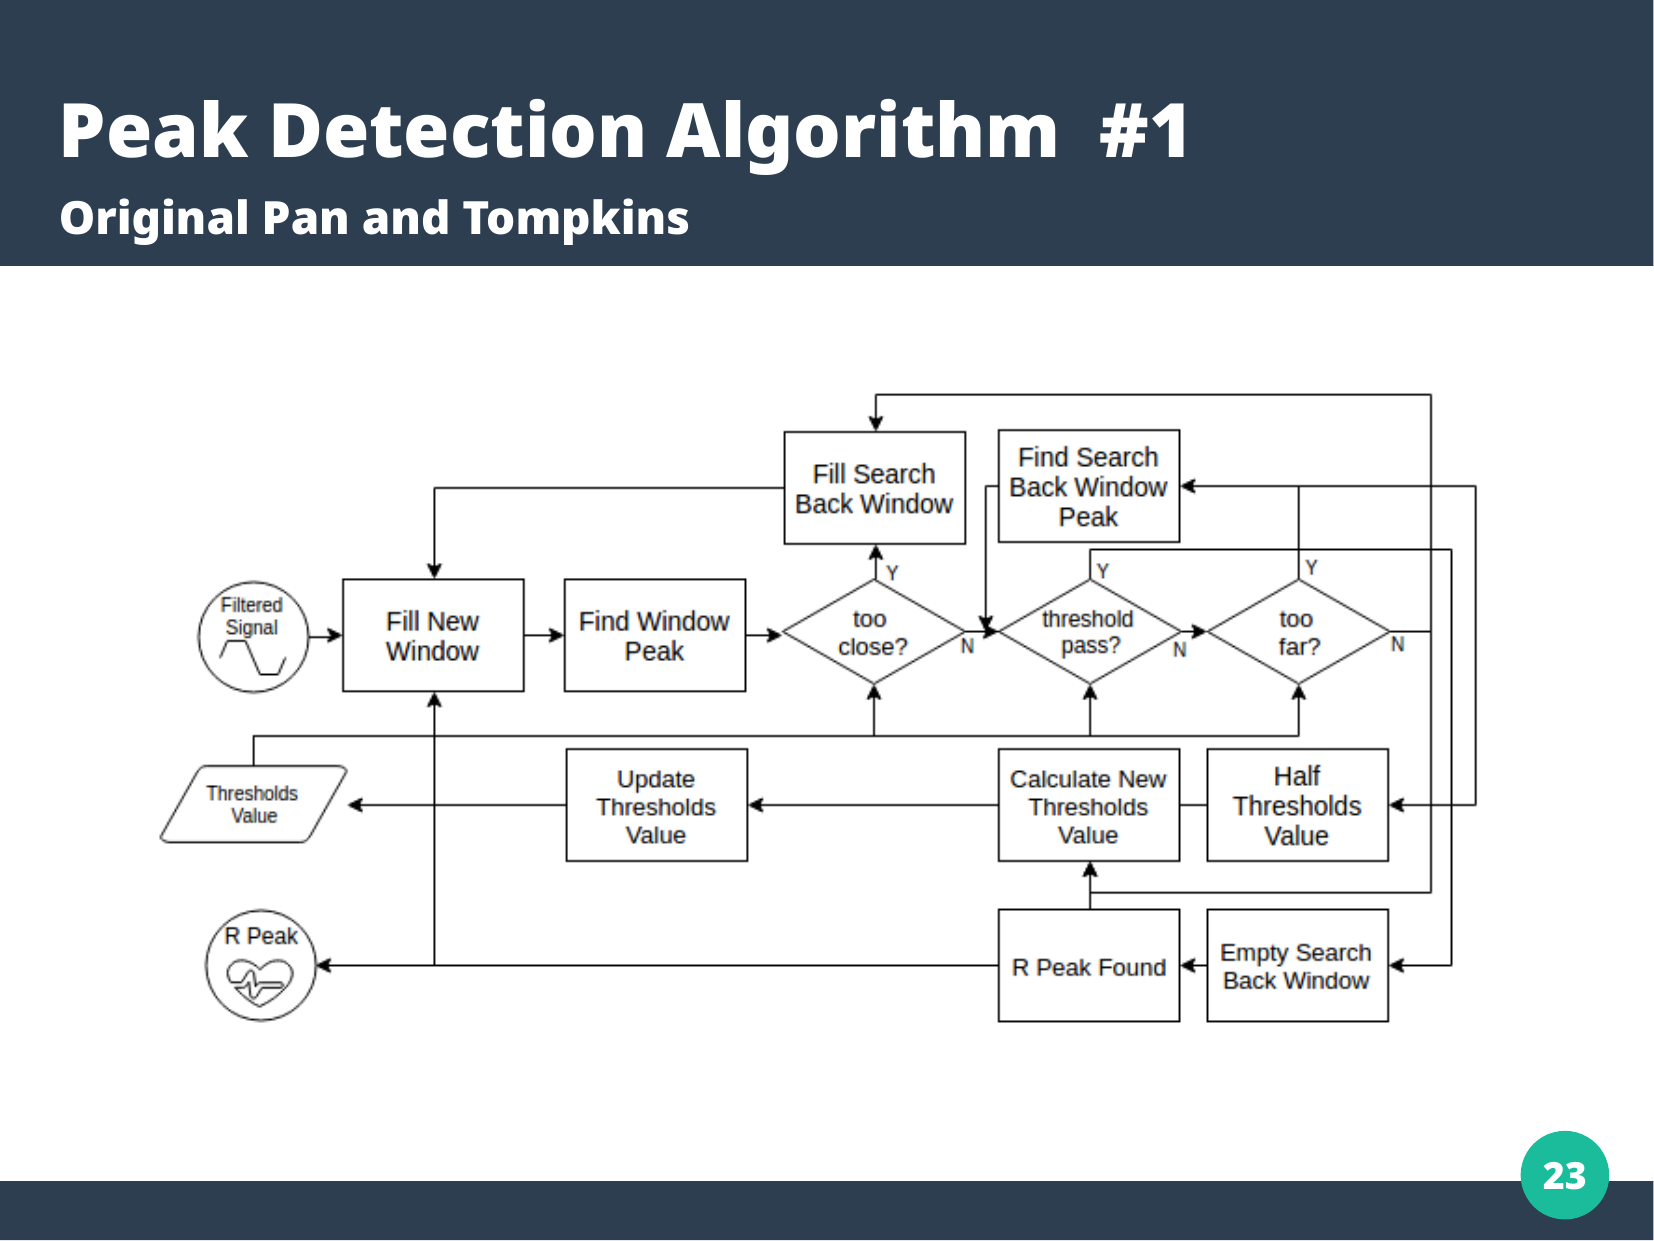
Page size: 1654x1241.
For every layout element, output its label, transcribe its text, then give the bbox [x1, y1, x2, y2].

picture [147, 383, 1492, 1034]
title Peak Detection Algorithm #1 [58, 49, 1595, 167]
title Original Pan and Tompkins [58, 167, 1595, 266]
